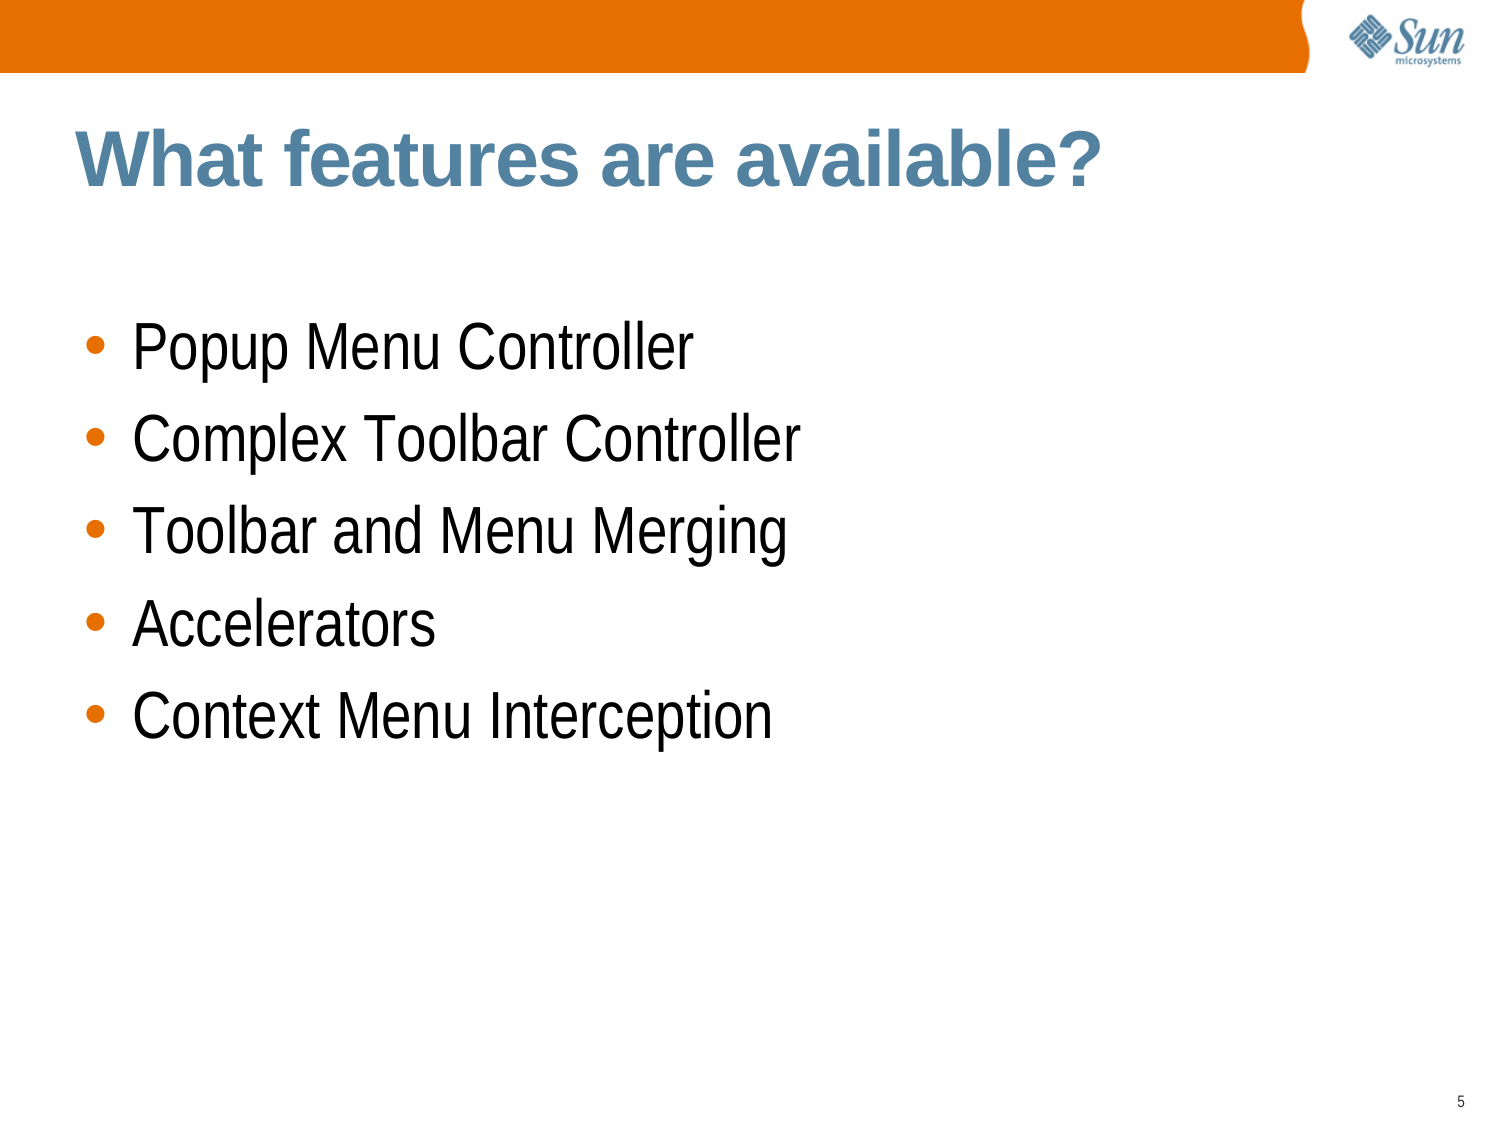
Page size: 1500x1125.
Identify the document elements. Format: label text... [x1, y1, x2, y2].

list Popup Menu Controller Complex Toolbar Controller Toolbar and Menu Merging Accelerators Context Menu Interception [64, 317, 1401, 953]
title What features are available? [75, 123, 1437, 227]
picture [0, 0, 1500, 73]
